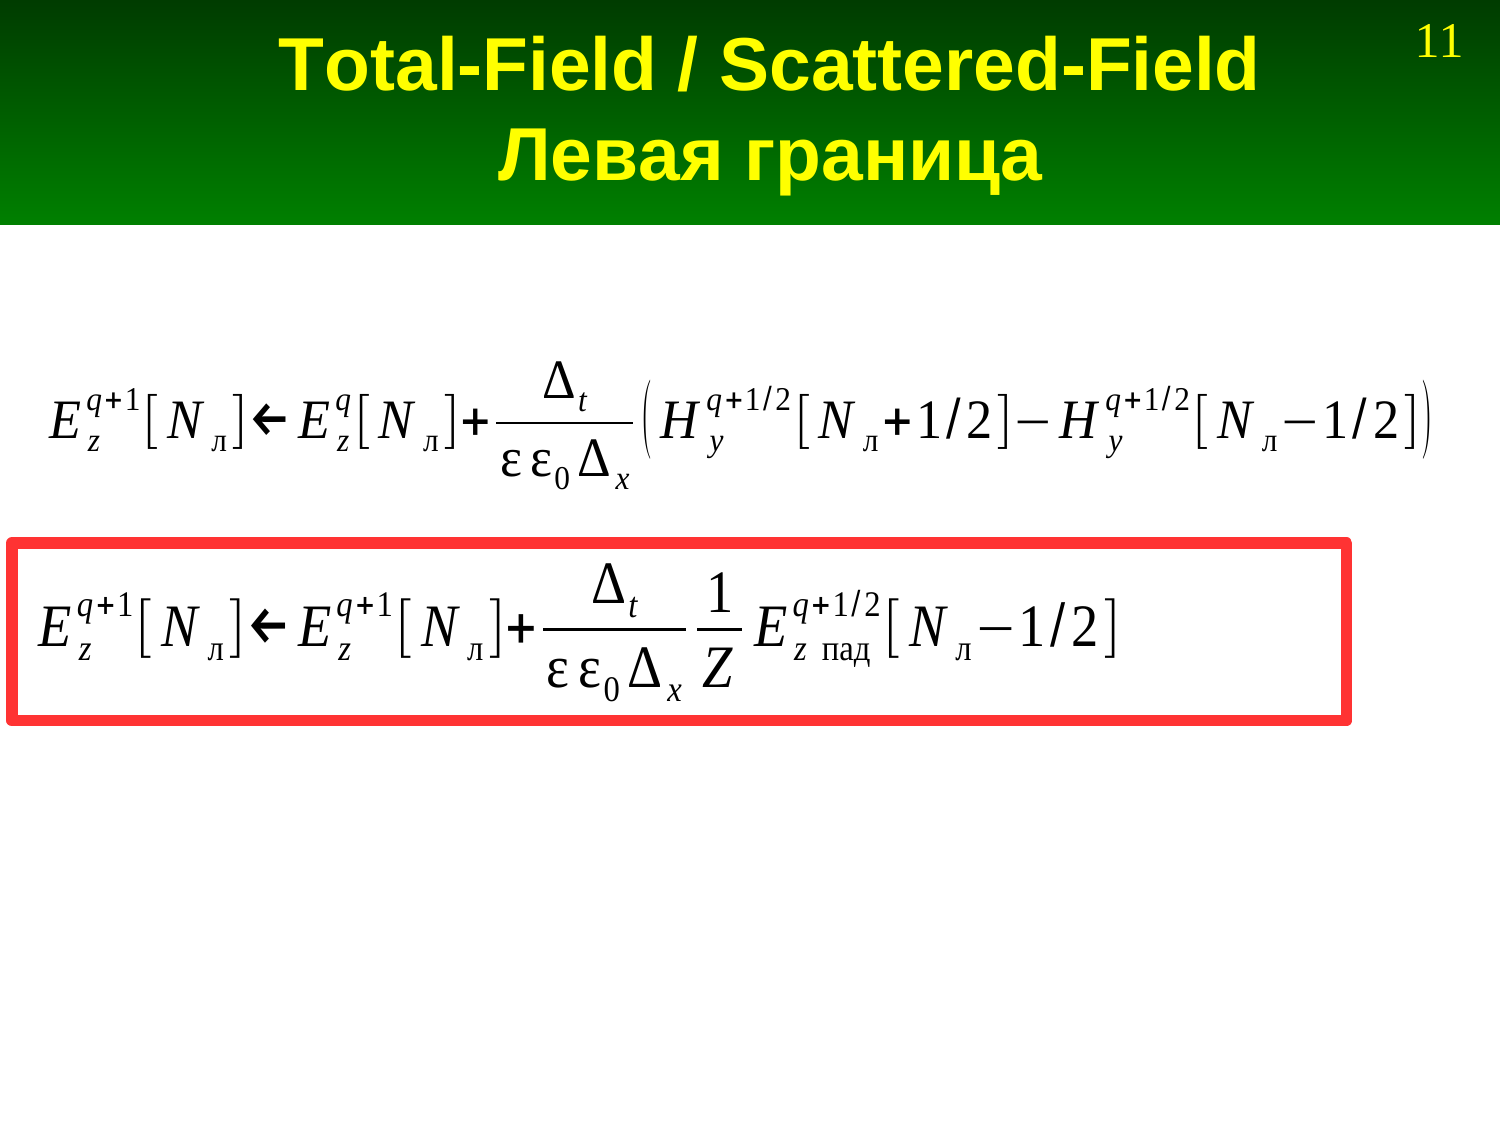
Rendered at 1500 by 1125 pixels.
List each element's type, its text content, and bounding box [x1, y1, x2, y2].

chart [18, 549, 1141, 710]
title Total-Field / Scattered-Field Левая граница [100, 7, 1441, 204]
chart [23, 348, 1454, 497]
